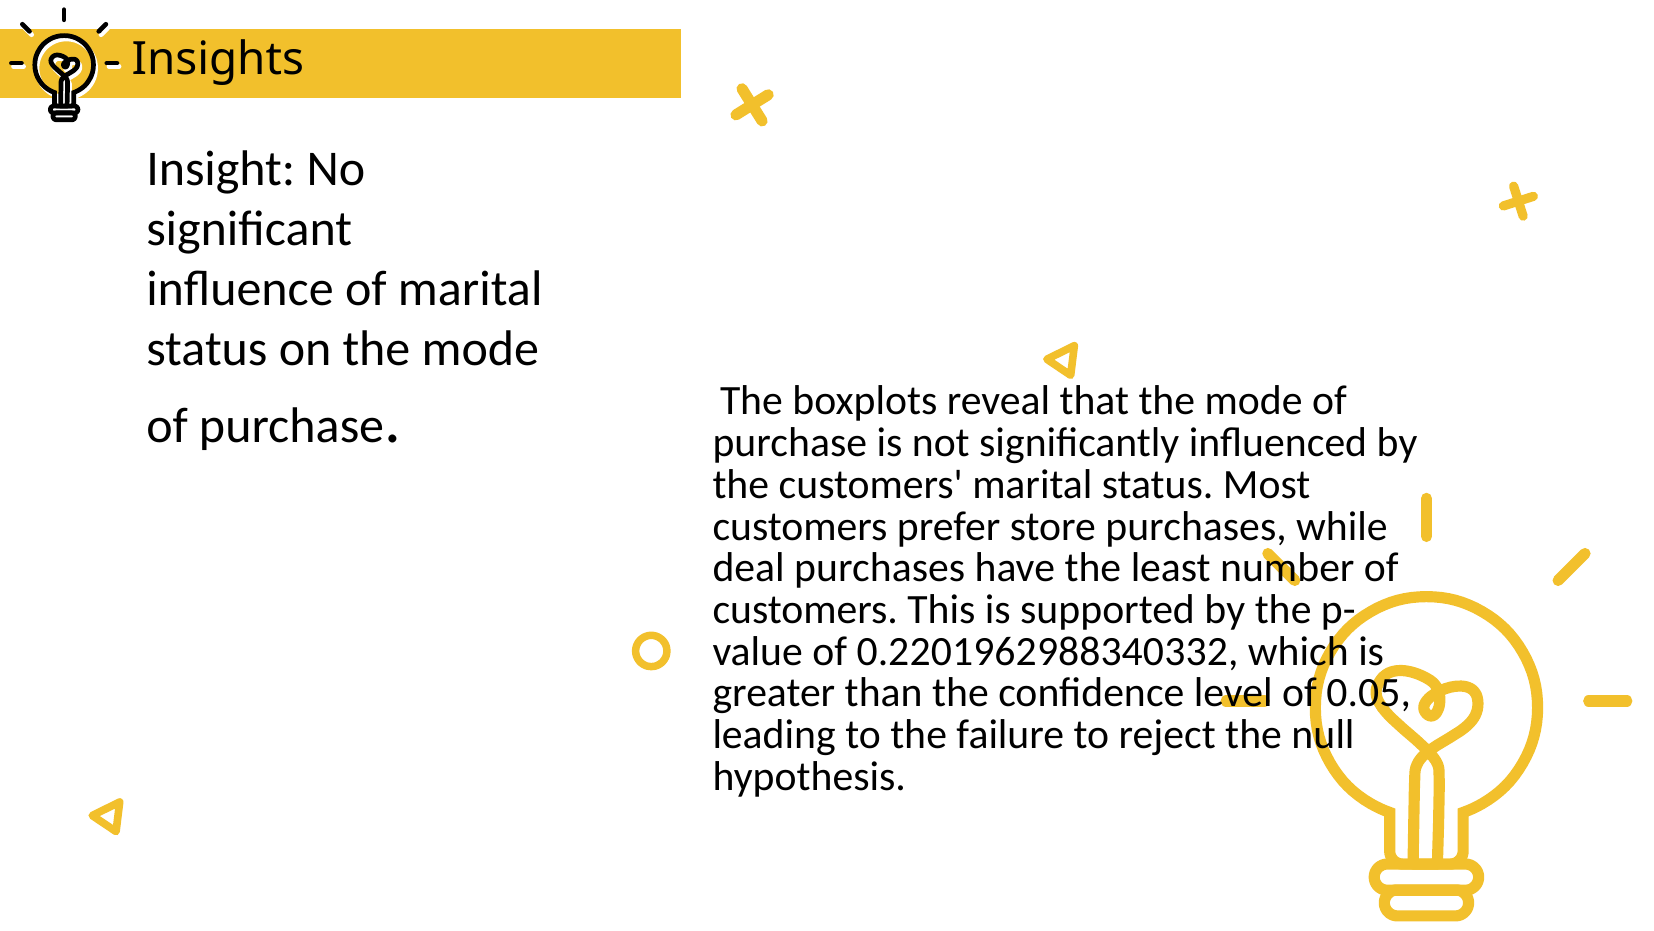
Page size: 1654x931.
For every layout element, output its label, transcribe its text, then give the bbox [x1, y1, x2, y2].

text_box The boxplots reveal that the mode of purchase is not significantly influenced by the customers' marital status. Most customers prefer store purchases, while deal purchases have the least number of customers. This is supported by the p-value of 0.2201962988340332, which is greater than the confidence level of 0.05, leading to the failure to reject the null hypothesis. [712, 337, 1426, 847]
title Insights [131, 16, 578, 97]
text_box Insight: No significant influence of marital status on the mode of purchase. [75, 127, 563, 526]
